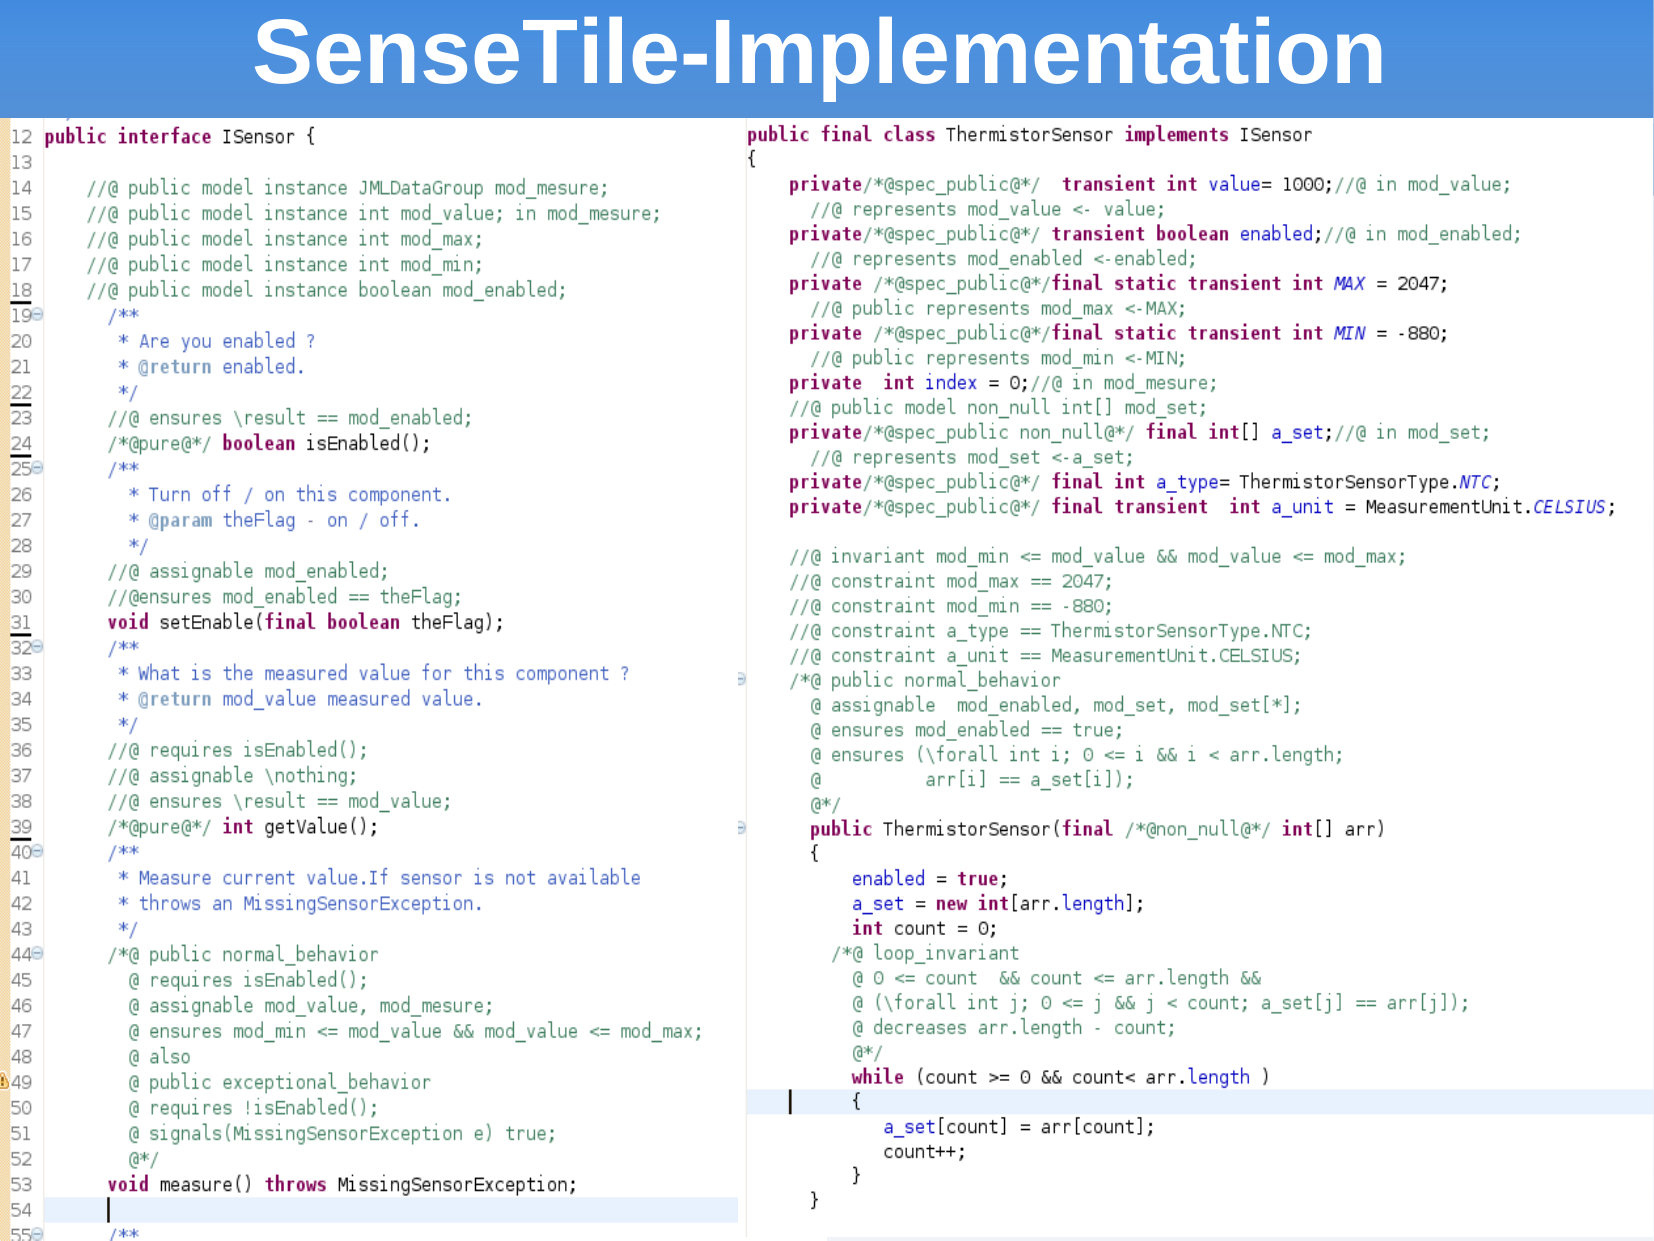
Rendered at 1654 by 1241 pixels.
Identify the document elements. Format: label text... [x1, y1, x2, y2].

title SenseTile-Implementation [76, 1, 1565, 118]
picture [0, 0, 1654, 1241]
